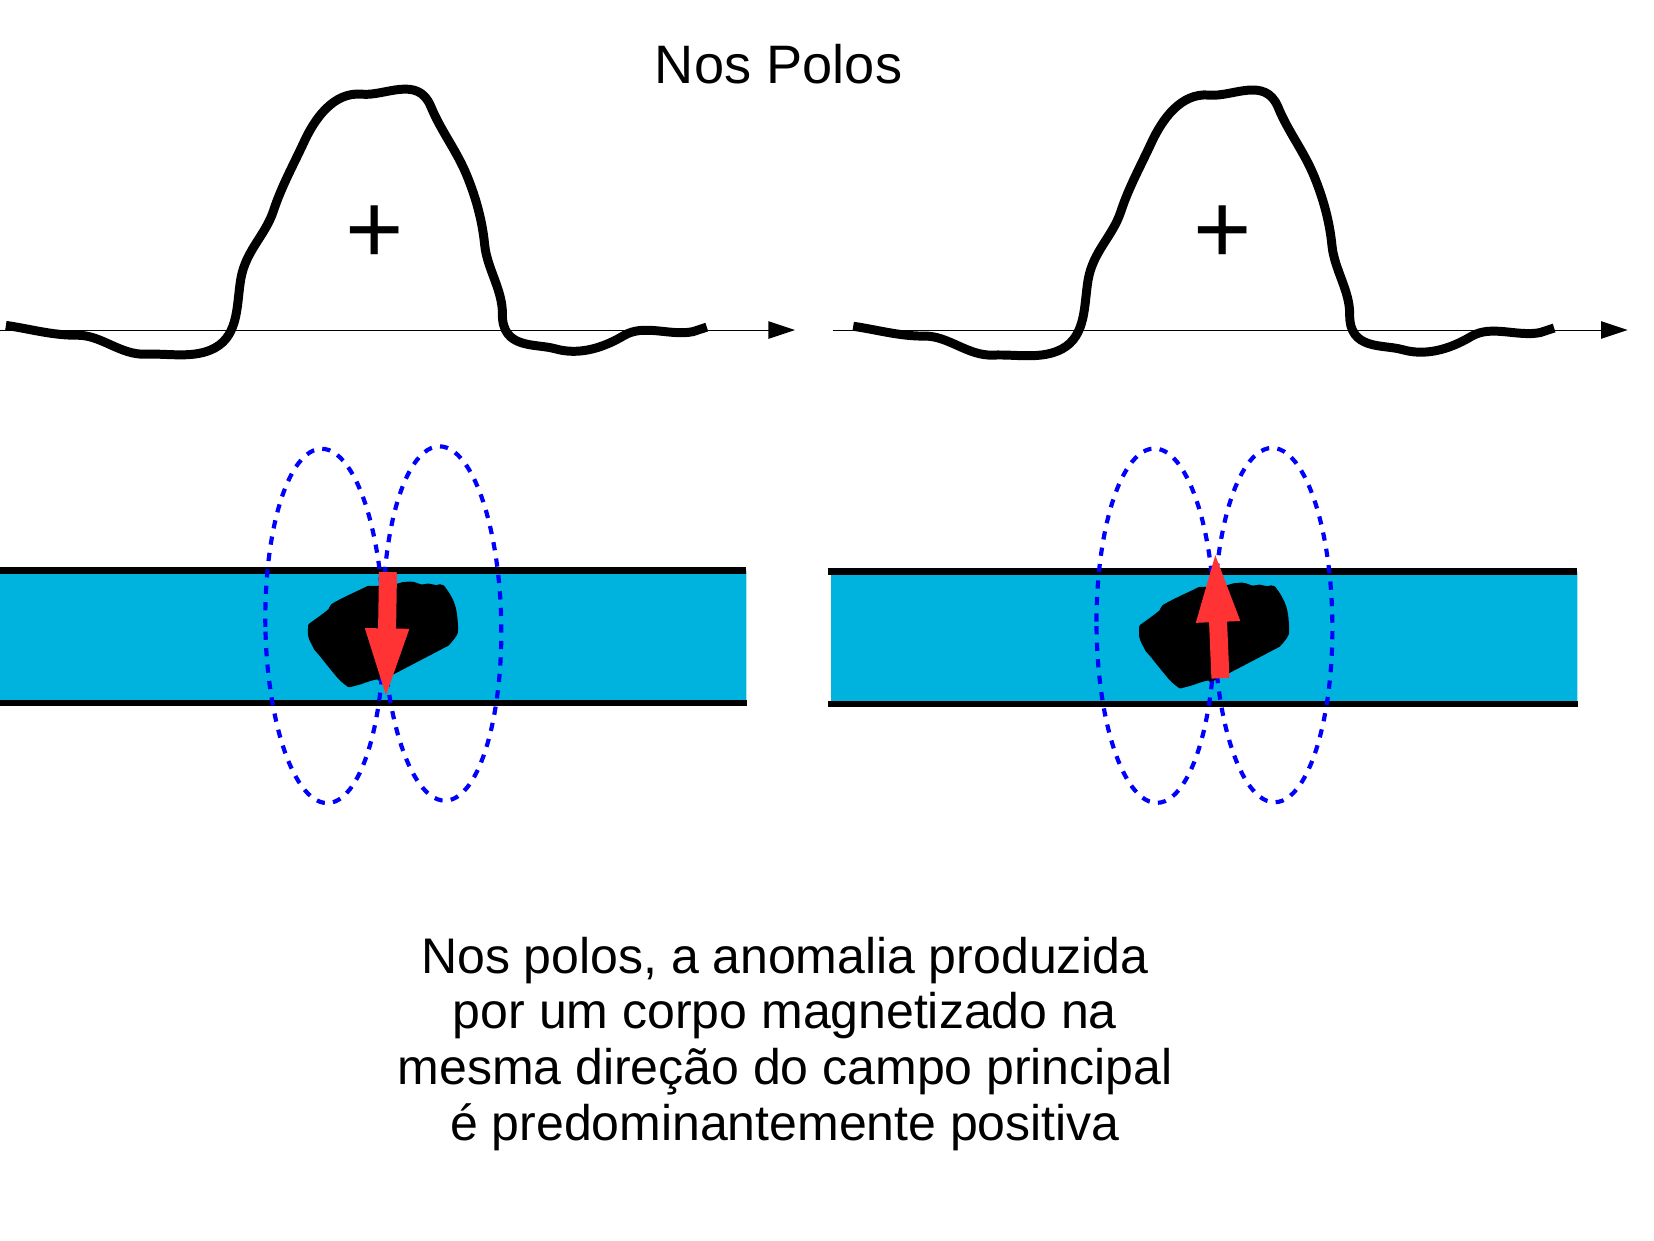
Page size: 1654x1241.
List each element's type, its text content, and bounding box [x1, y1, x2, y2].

text_box [387, 570, 747, 700]
text_box Nos Polos [640, 26, 918, 103]
text_box [0, 574, 387, 700]
text_box [831, 571, 1578, 701]
text_box Nos polos, a anomalia produzida por um corpo magnetizado na mesma direção do campo principal é predominantemente positiva [382, 920, 1200, 1161]
text_box + [1178, 166, 1267, 293]
text_box + [331, 165, 420, 293]
